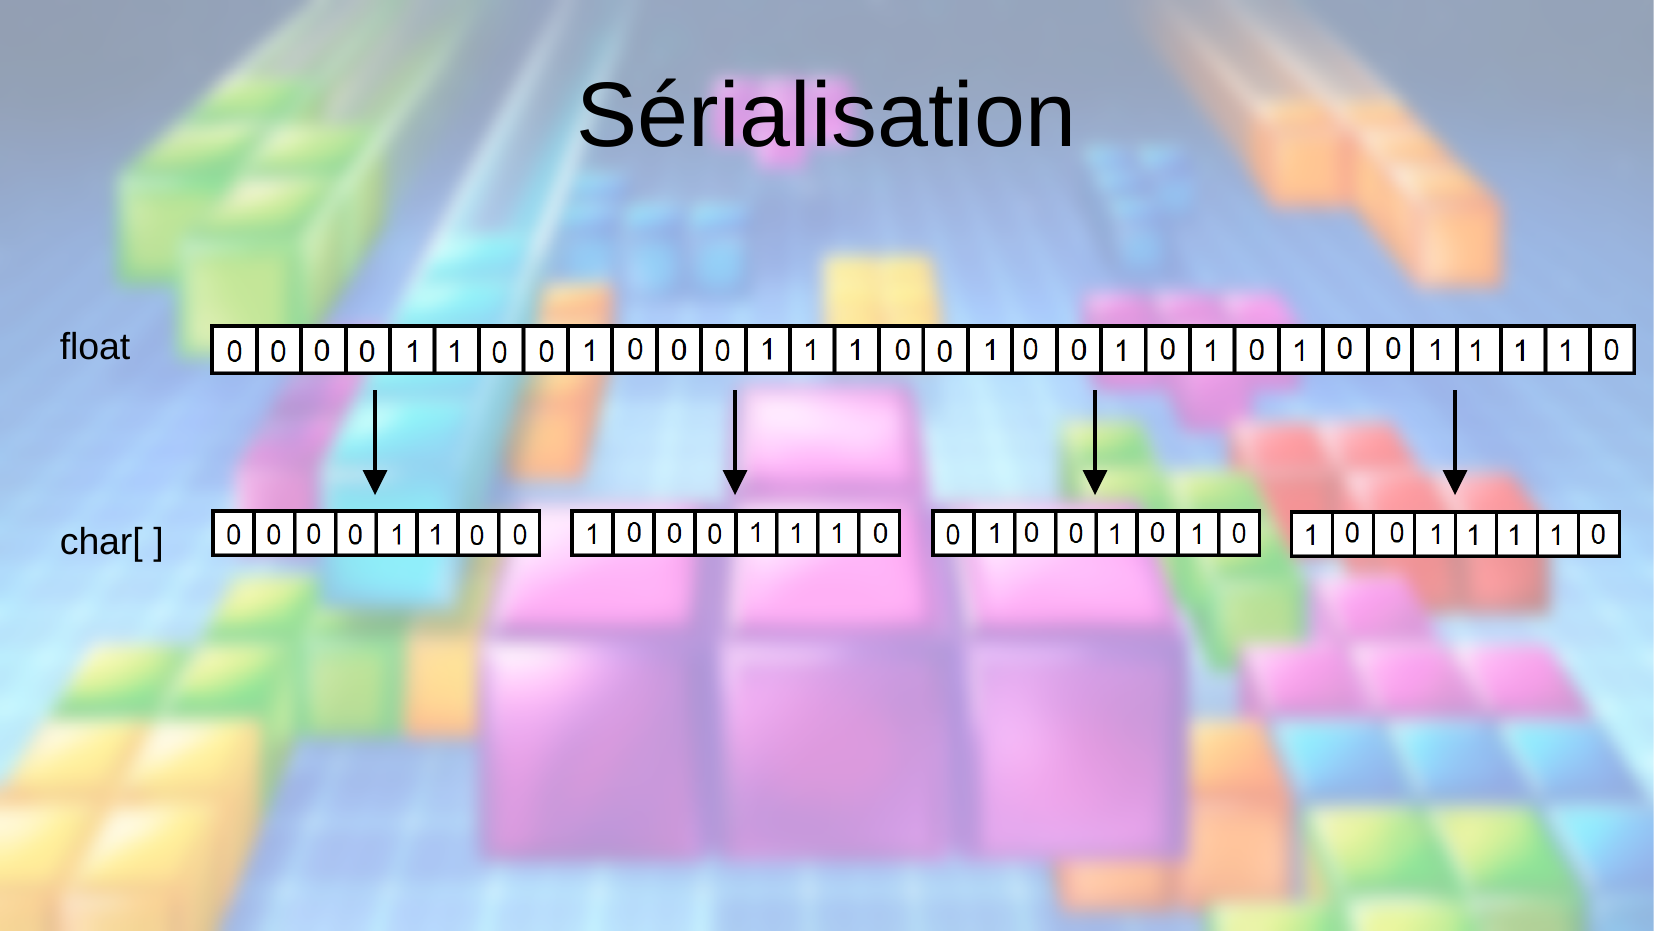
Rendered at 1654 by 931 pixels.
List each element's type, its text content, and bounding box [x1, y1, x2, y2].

text_box float [45, 318, 196, 376]
title Sérialisation [82, 37, 1571, 193]
picture [0, 0, 1654, 931]
text_box char[ ] [45, 513, 196, 571]
